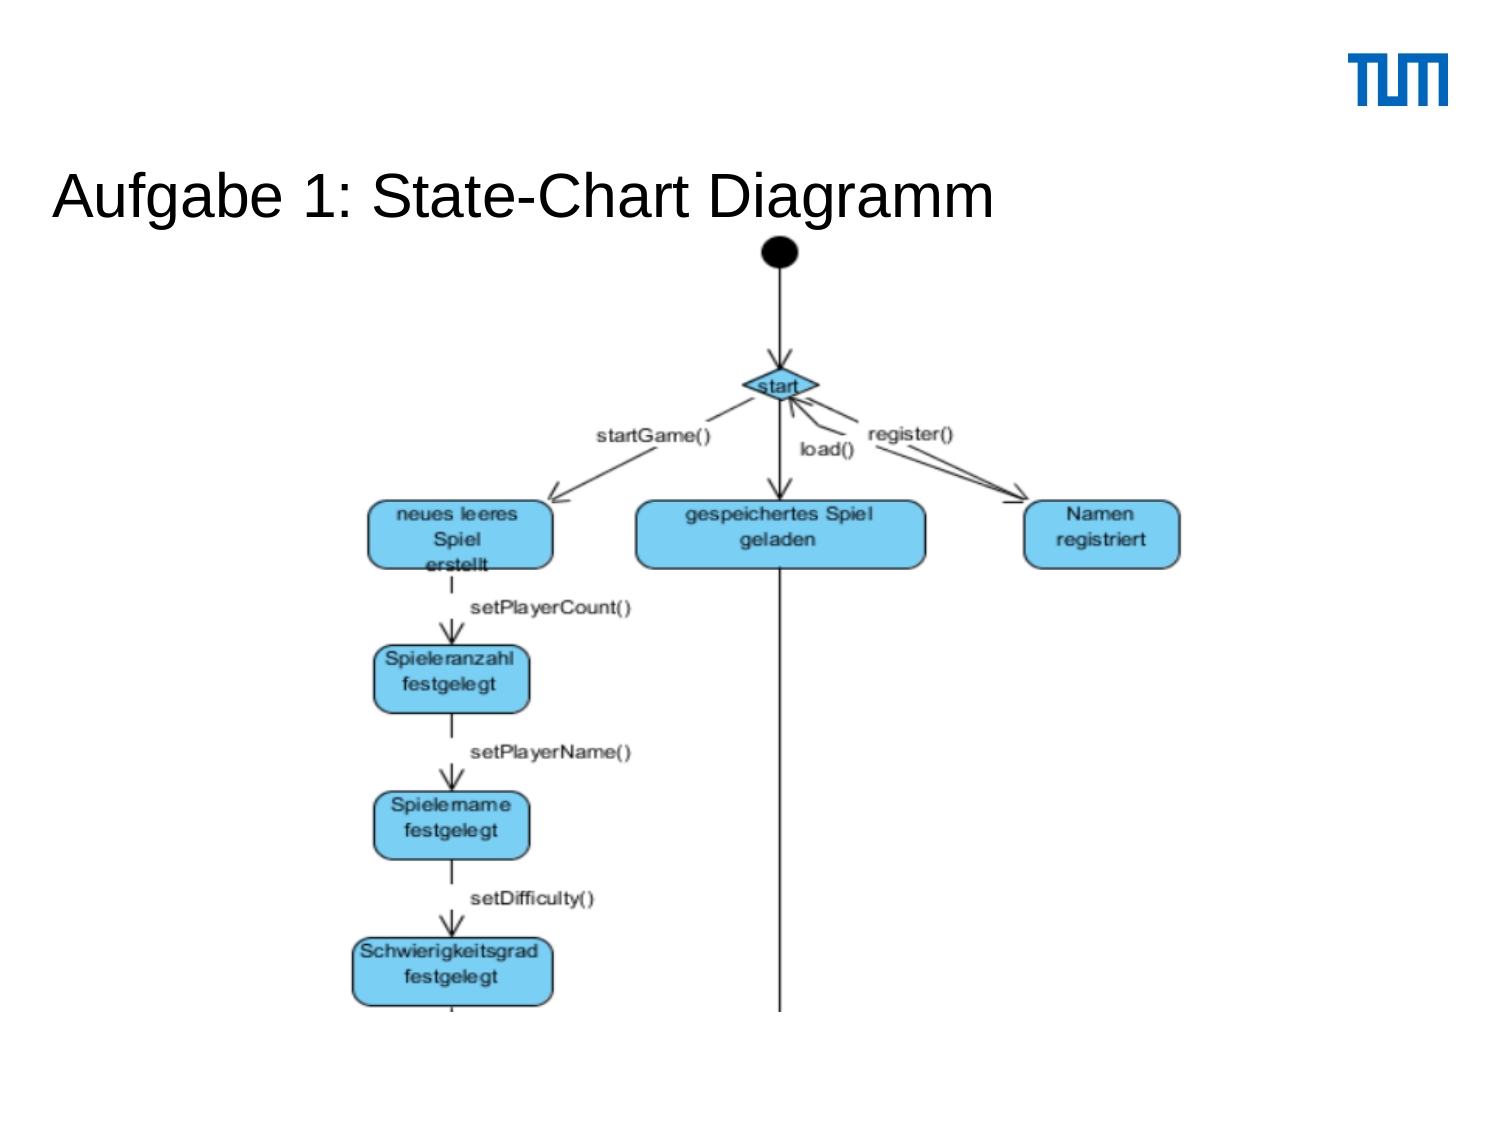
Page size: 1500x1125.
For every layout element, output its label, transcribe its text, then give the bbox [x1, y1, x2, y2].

title Aufgabe 1: State-Chart Diagramm [52, 163, 1449, 231]
picture [186, 230, 1366, 1012]
